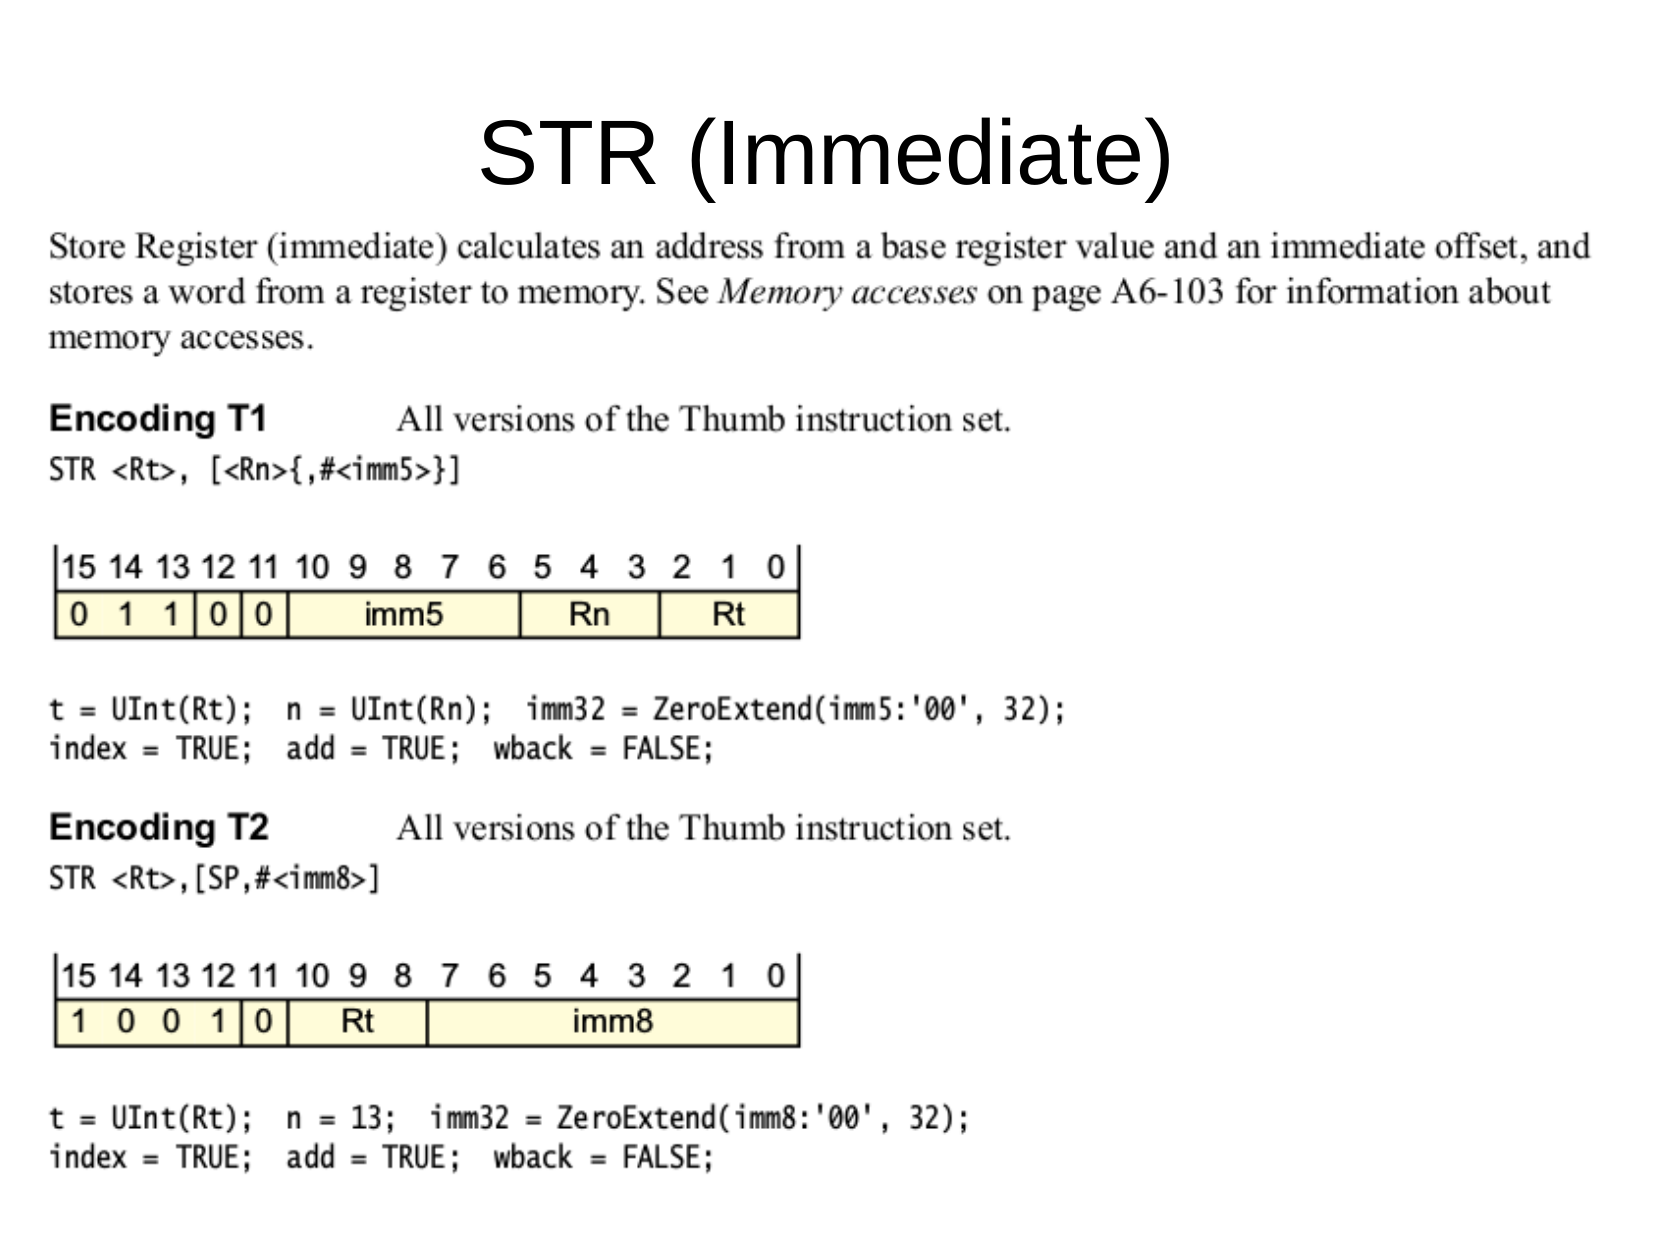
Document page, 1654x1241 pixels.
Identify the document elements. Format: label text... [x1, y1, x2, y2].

title STR (Immediate) [82, 49, 1571, 225]
picture [45, 225, 1606, 1186]
